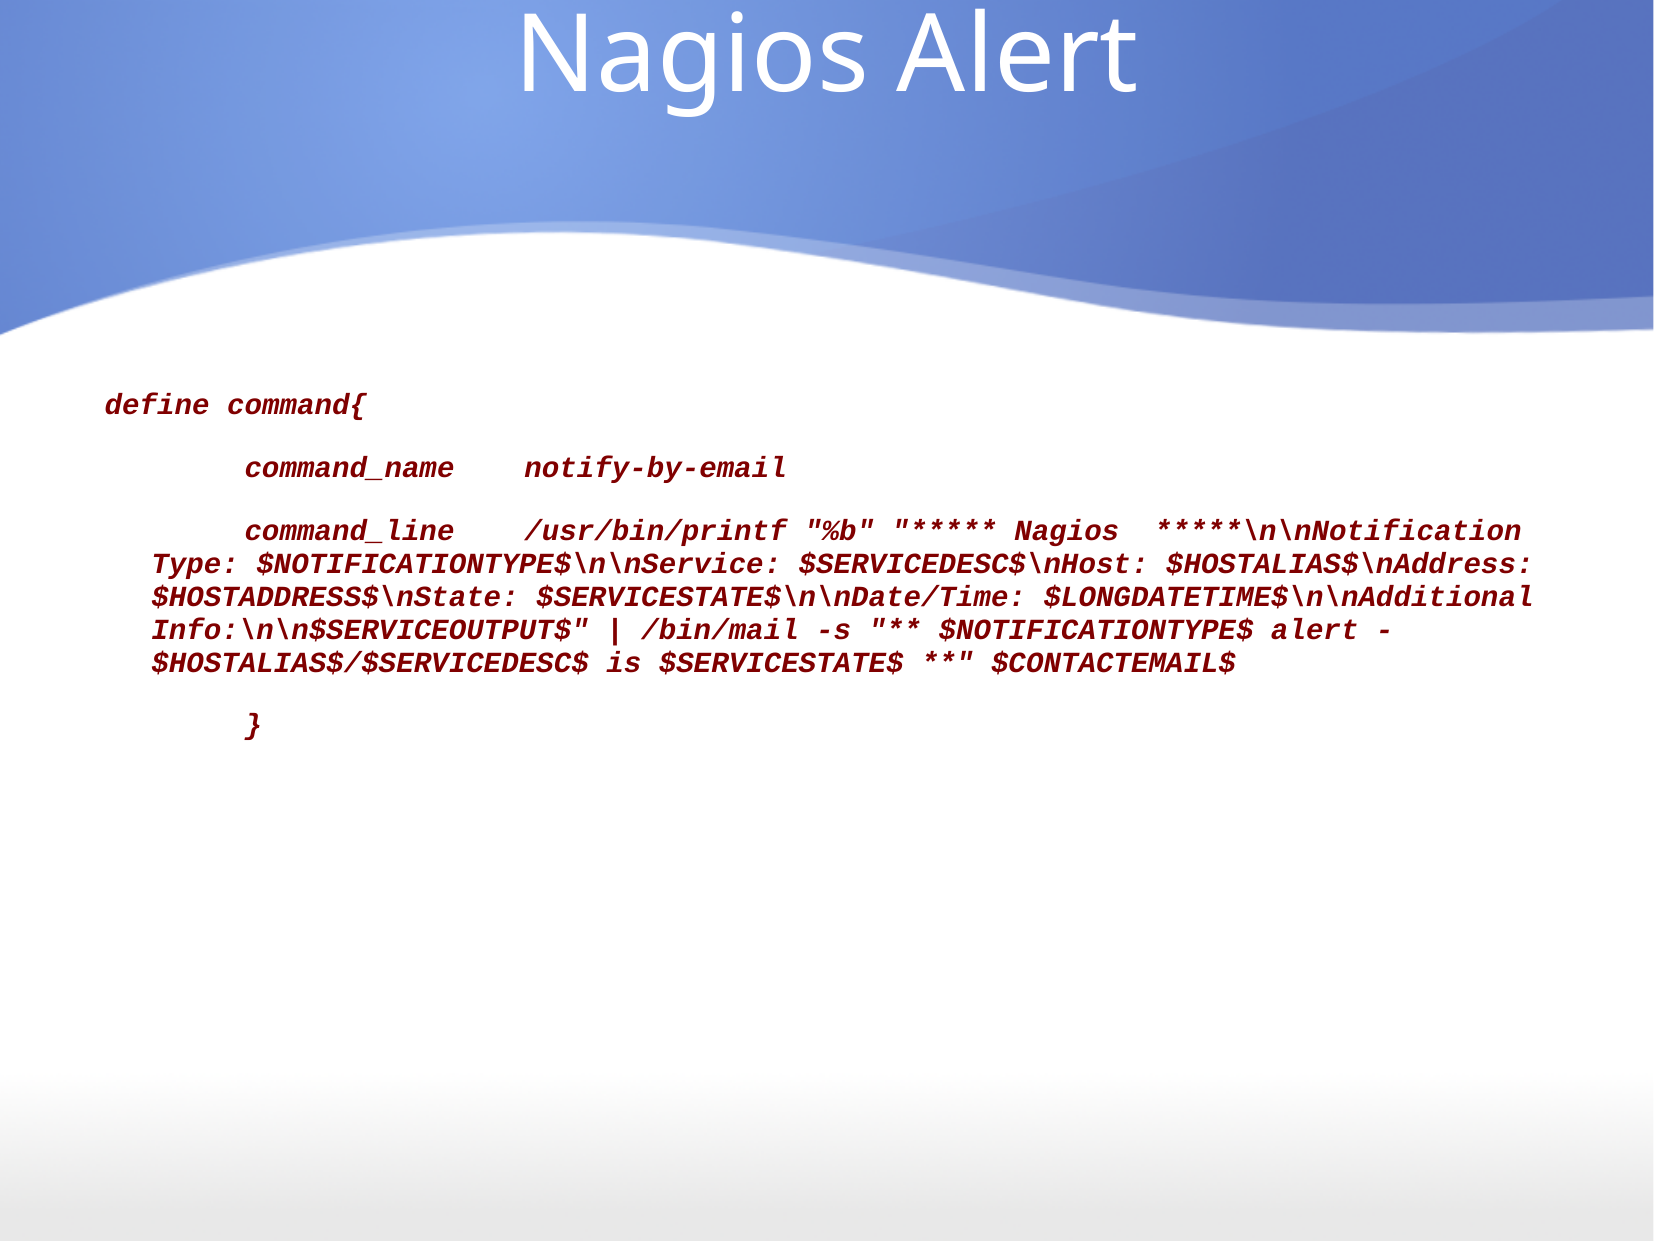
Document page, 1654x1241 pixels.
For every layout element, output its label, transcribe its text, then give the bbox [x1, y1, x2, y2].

title Nagios Alert [82, 0, 1571, 256]
list define command{ command_name notify-by-email command_line /usr/bin/printf "%b" "***** Nagios *****\n\nNotification Type: $NOTIFICATIONTYPE$\n\nService: $SERVICEDESC$\nHost: $HOSTALIAS$\nAddress: $HOSTADDRESS$\nState: $SERVICESTATE$\n\nDate/Time: $LONGDATETIME$\n\nAdditional Info:\n\n$SERVICEOUTPUT$" | /bin/mail -s "** $NOTIFICATIONTYPE$ alert - $HOSTALIAS$/$SERVICEDESC$ is $SERVICESTATE$ **" $CONTACTEMAIL$ } [29, 324, 1625, 1211]
picture [0, 0, 1654, 1241]
